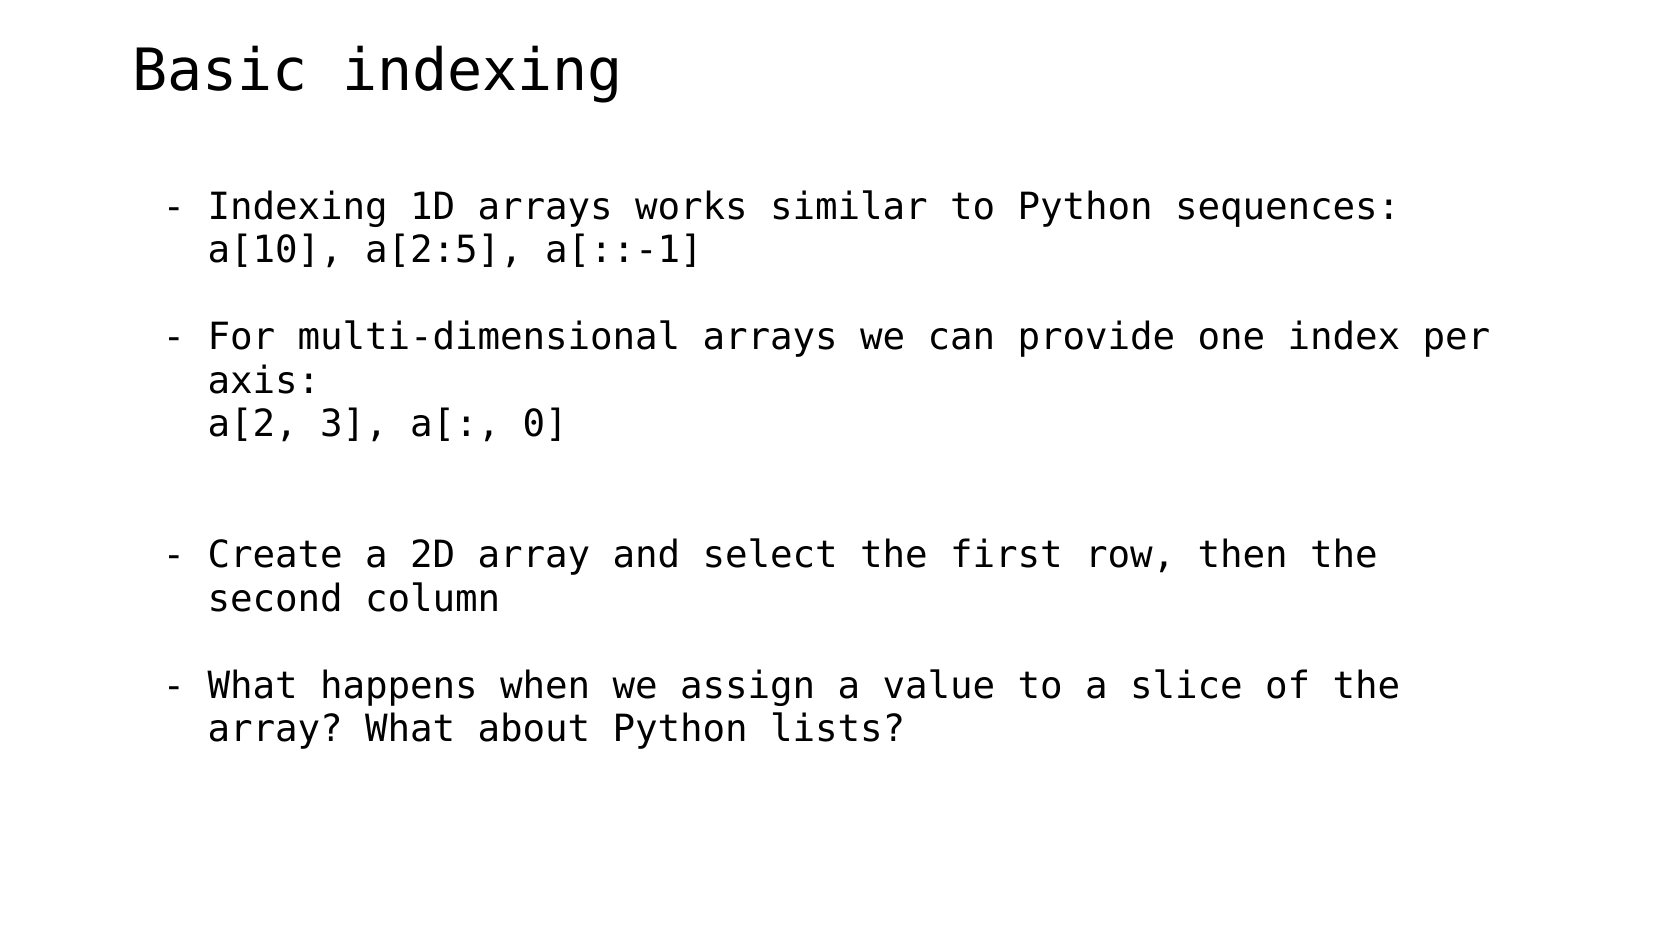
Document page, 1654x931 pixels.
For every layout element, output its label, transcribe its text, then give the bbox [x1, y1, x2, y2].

text_box - Indexing 1D arrays works similar to Python sequences: a[10], a[2:5], a[::-1] - For multi-dimensional arrays we can provide one index per axis: a[2, 3], a[:, 0] - Create a 2D array and select the first row, then the second column - What happens when we assign a value to a slice of the array? What about Python lists? [147, 177, 1536, 758]
text_box Basic indexing [118, 29, 1123, 119]
